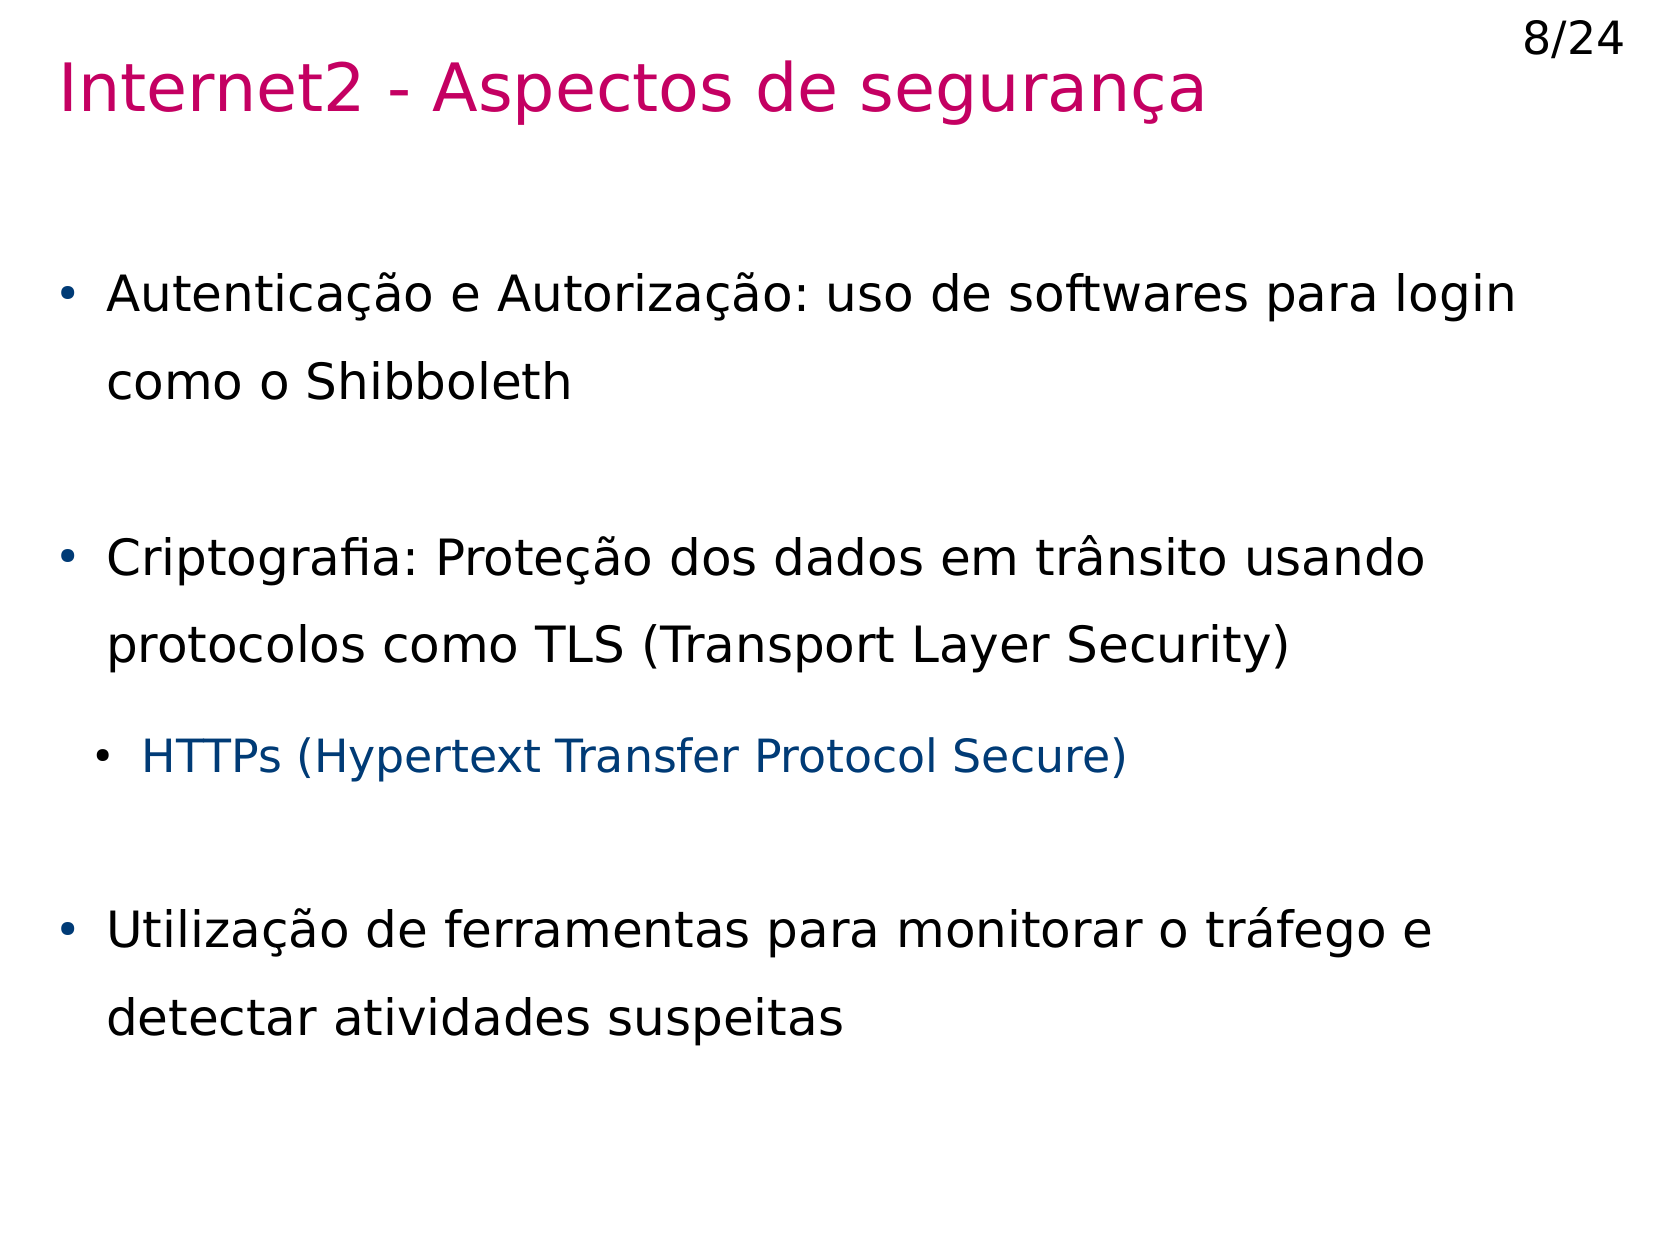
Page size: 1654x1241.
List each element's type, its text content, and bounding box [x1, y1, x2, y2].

title Internet2 - Aspectos de segurança [59, 29, 1625, 148]
list Autenticação e Autorização: uso de softwares para login como o Shibboleth Criptografia: Proteção dos dados em trânsito usando protocolos como TLS (Transport Layer Security) HTTPs (Hypertext Transfer Protocol Secure) Utilização de ferramentas para monitorar o tráfego e detectar atividades suspeitas [59, 236, 1625, 1211]
